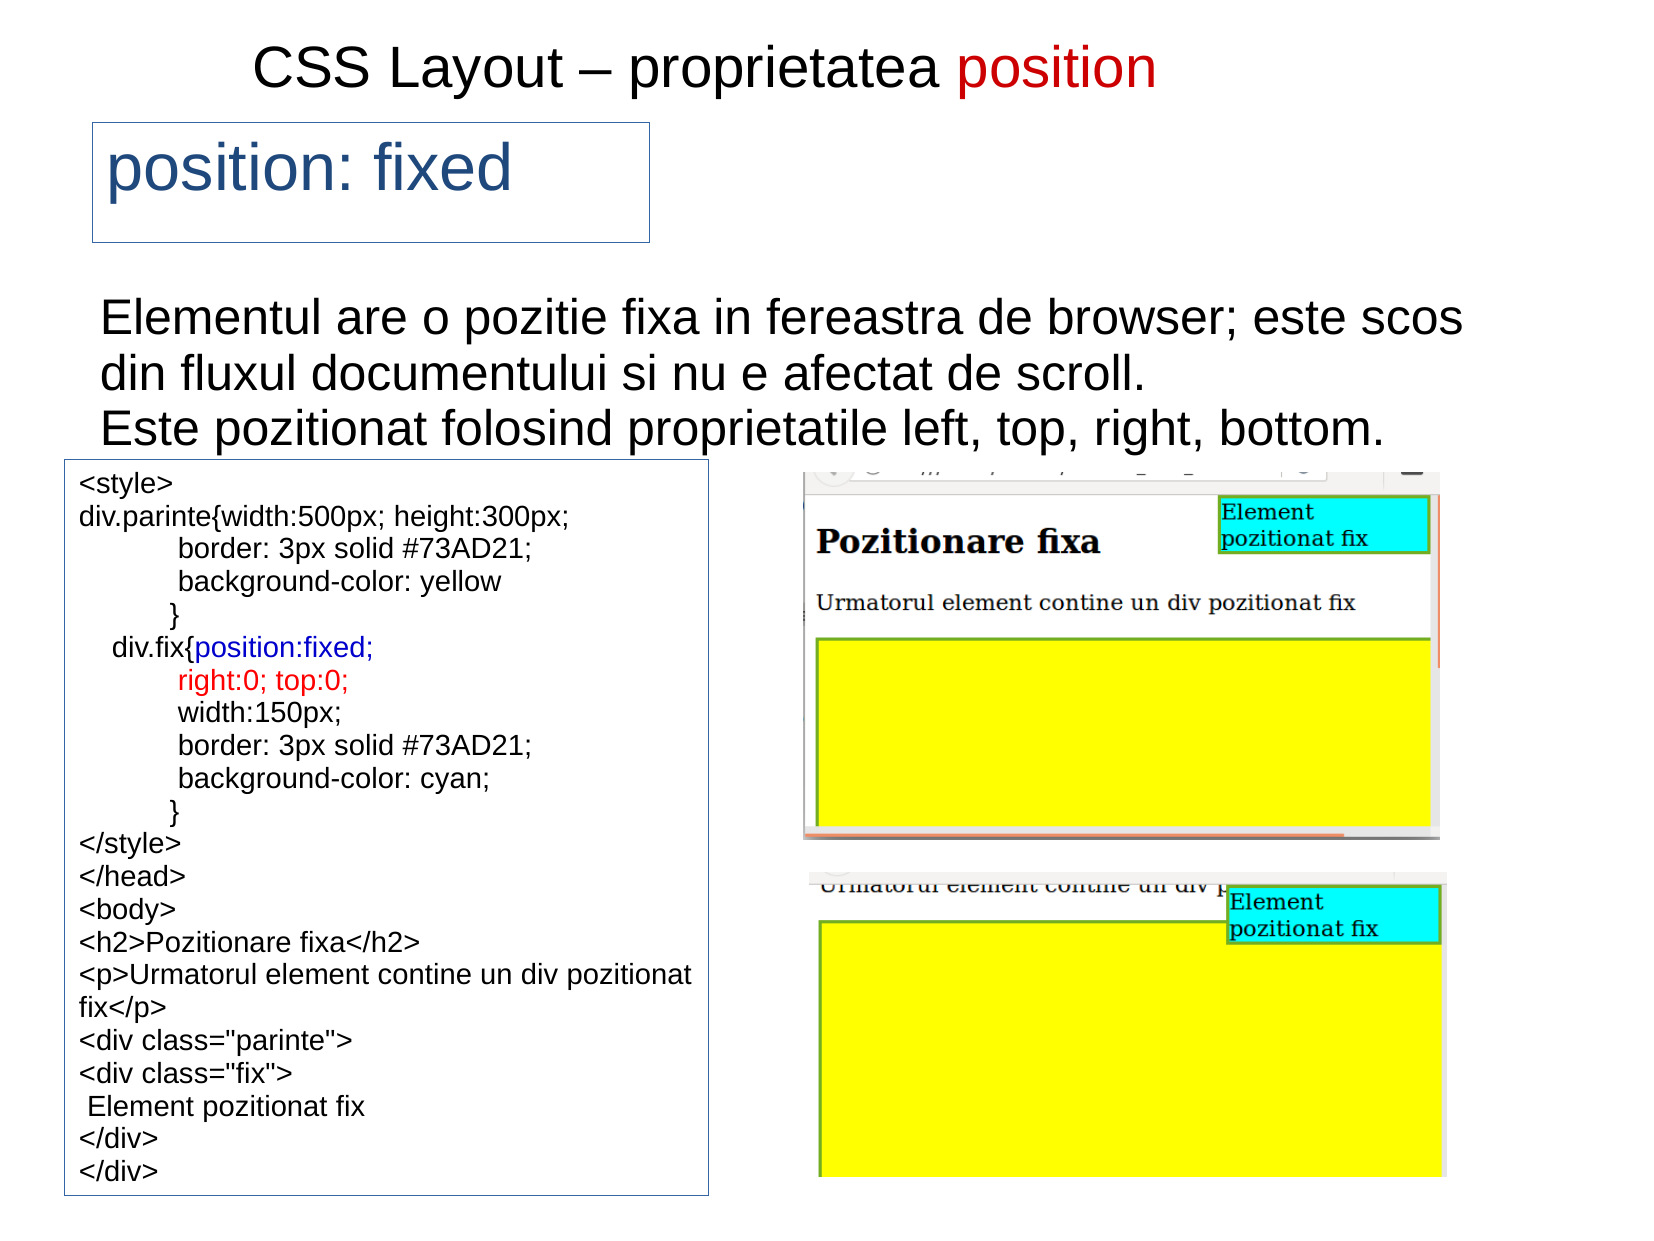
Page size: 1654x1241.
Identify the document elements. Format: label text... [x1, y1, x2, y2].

text_box Elementul are o pozitie fixa in fereastra de browser; este scos din fluxul documentului si nu e afectat de scroll. Este pozitionat folosind proprietatile left, top, right, bottom. [85, 281, 1489, 539]
text_box <style> div.parinte{width:500px; height:300px; border: 3px solid #73AD21; background-color: yellow } div.fix{position:fixed; right:0; top:0; width:150px; border: 3px solid #73AD21; background-color: cyan; } </style> </head> <body> <h2>Pozitionare fixa</h2> <p>Urmatorul element contine un div pozitionat fix</p> <div class="parinte"> <div class="fix"> Element pozitionat fix </div> </div> [64, 459, 709, 1196]
picture [809, 872, 1447, 1177]
text_box CSS Layout – proprietatea position [237, 27, 1174, 108]
picture [803, 472, 1440, 840]
text_box position: fixed [92, 122, 650, 243]
